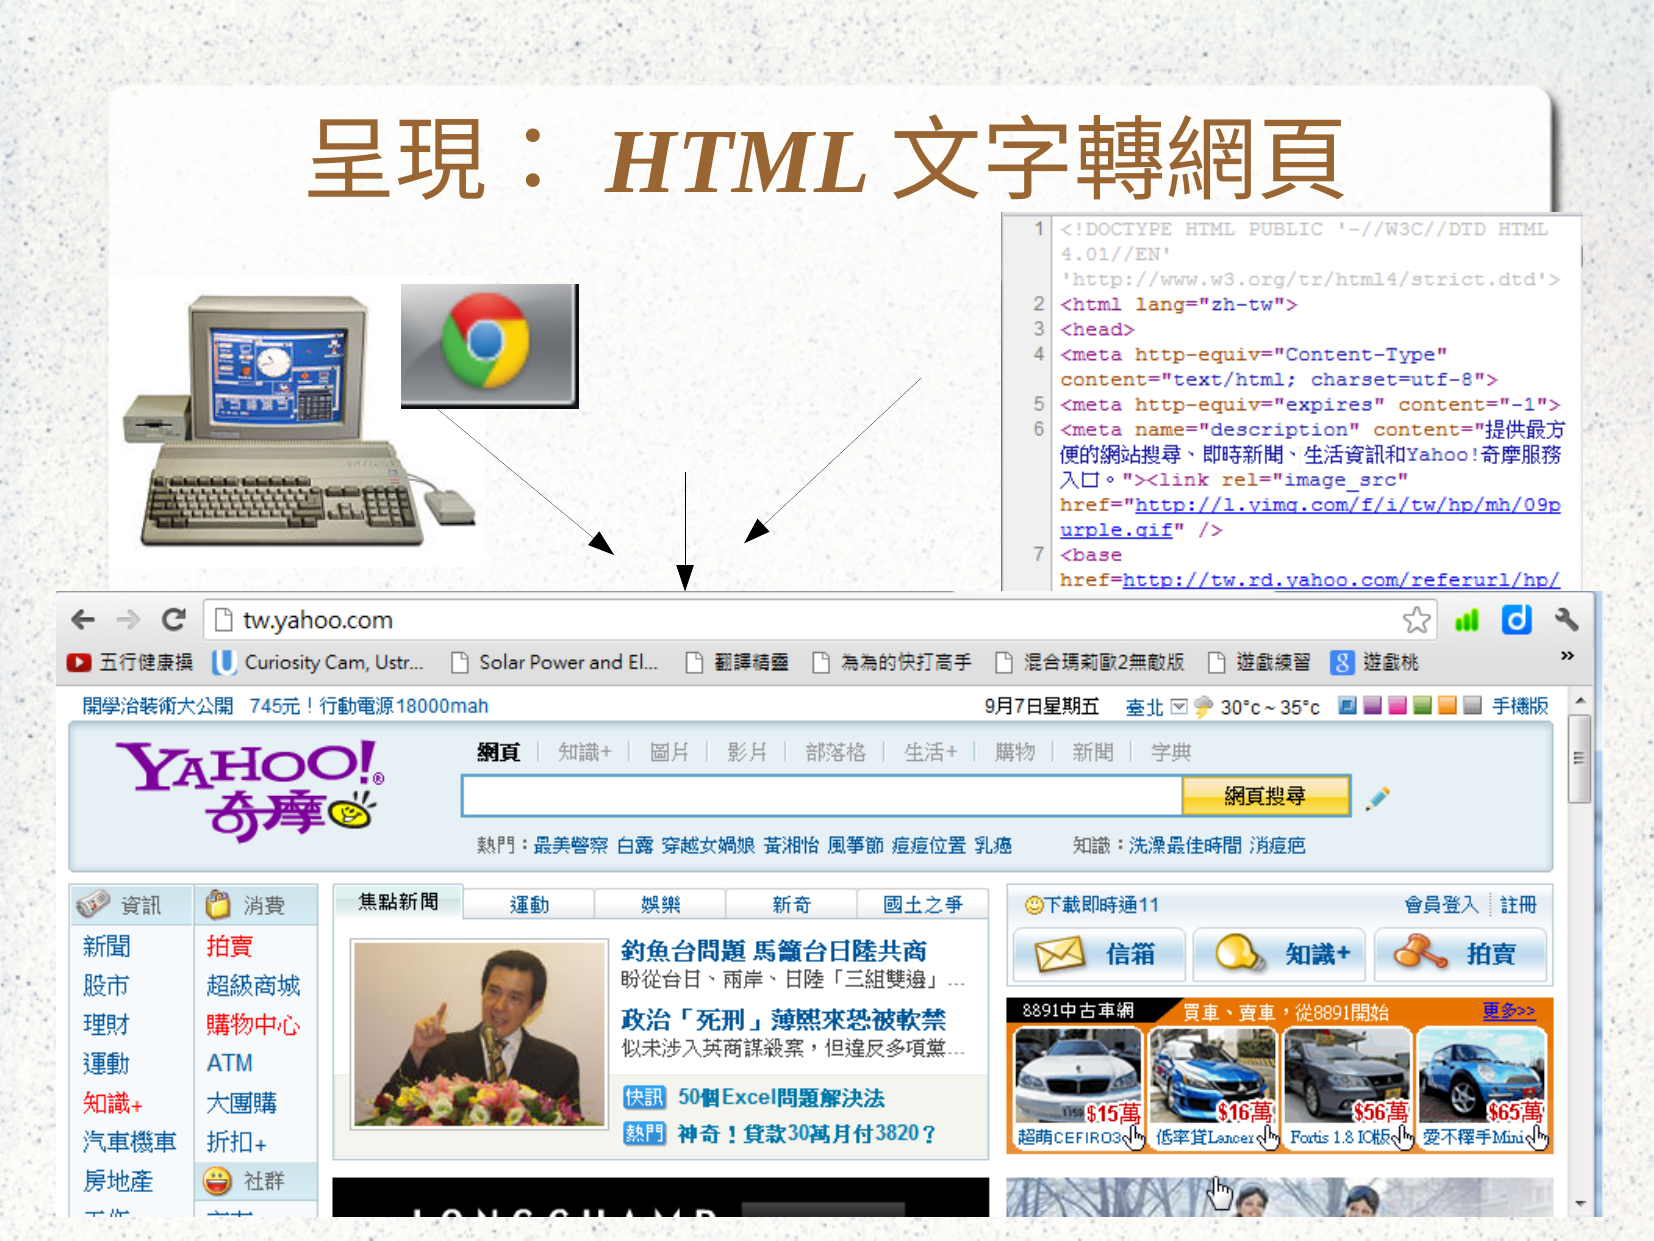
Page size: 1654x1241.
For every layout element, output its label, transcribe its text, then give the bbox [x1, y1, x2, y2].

picture [0, 0, 1654, 1241]
title 呈現：HTML文字轉網頁 [82, 49, 1571, 257]
